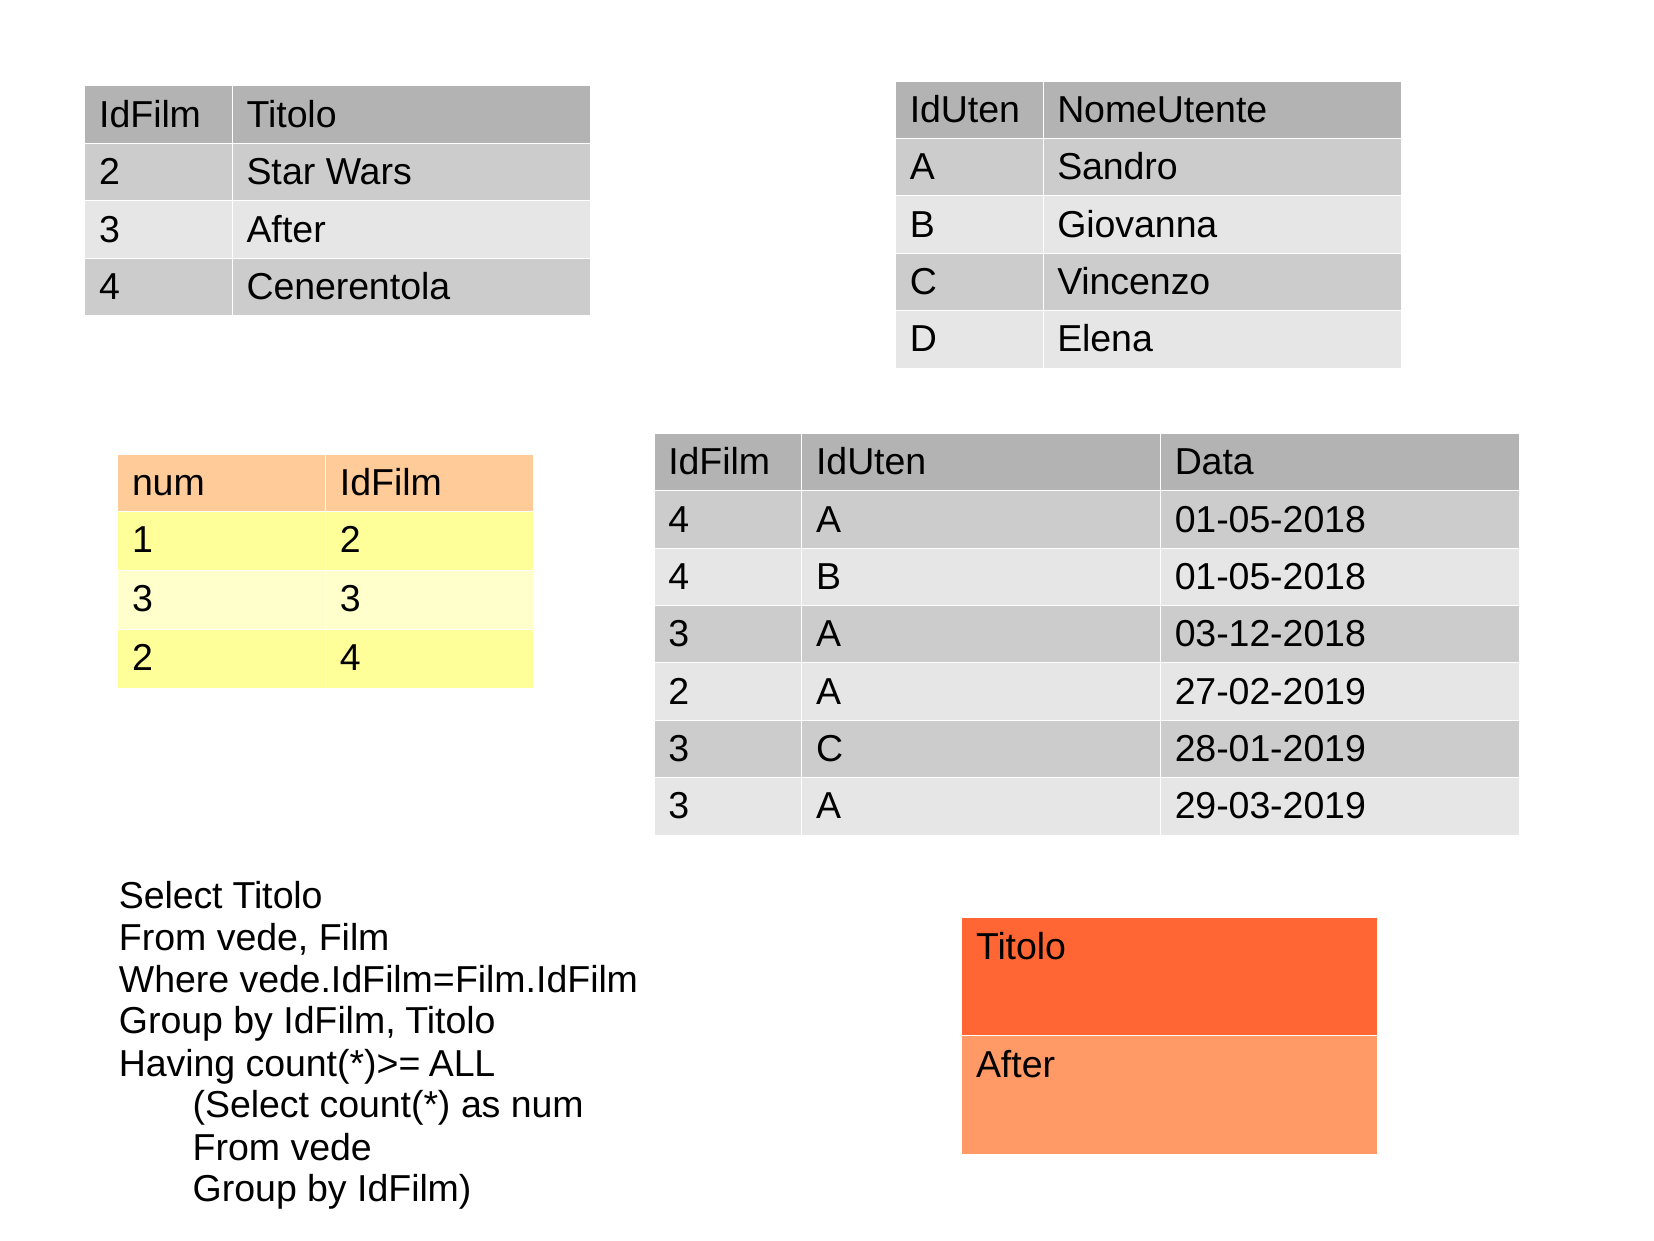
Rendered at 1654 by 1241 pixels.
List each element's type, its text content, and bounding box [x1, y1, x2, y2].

table_header Titolo [962, 918, 1377, 1035]
table_cell 3 [655, 606, 801, 662]
table_cell 2 [326, 512, 533, 570]
table_header num [118, 455, 325, 511]
table_cell 29-03-2019 [1161, 778, 1519, 835]
text_box Select Titolo From vede, Film Where vede.IdFilm=Film.IdFilm Group by IdFilm, Titolo Having count(*)>= ALL (Select count(*) as num From vede Group by IdFilm) [104, 866, 672, 1241]
table_cell 28-01-2019 [1161, 721, 1519, 777]
table_cell A [802, 606, 1160, 662]
table_cell 03-12-2018 [1161, 606, 1519, 662]
table_cell Elena [1044, 311, 1401, 368]
table_cell A [802, 491, 1160, 548]
table_cell B [802, 549, 1160, 605]
table_header IdUten [802, 434, 1160, 490]
table_cell 2 [655, 663, 801, 720]
table_header NomeUtente [1044, 82, 1401, 138]
table_cell 4 [655, 491, 801, 548]
table_cell A [896, 139, 1043, 195]
table_header Titolo [233, 86, 590, 143]
table_cell Cenerentola [233, 259, 590, 315]
table_cell Sandro [1044, 139, 1401, 195]
table_cell A [802, 663, 1160, 720]
table_cell 2 [85, 144, 232, 200]
table_cell 4 [326, 630, 533, 688]
table_cell 3 [118, 571, 325, 629]
table_header Data [1161, 434, 1519, 490]
table_cell 27-02-2019 [1161, 663, 1519, 720]
table_cell 2 [118, 630, 325, 688]
table_header IdUten [896, 82, 1043, 138]
table_cell Vincenzo [1044, 254, 1401, 310]
table_cell C [896, 254, 1043, 310]
table_cell C [802, 721, 1160, 777]
table_cell 3 [85, 201, 232, 258]
table_cell 01-05-2018 [1161, 549, 1519, 605]
table_header IdFilm [326, 455, 533, 511]
table_cell D [896, 311, 1043, 368]
table_cell 3 [655, 778, 801, 835]
table_cell 3 [326, 571, 533, 629]
table_cell B [896, 196, 1043, 253]
table_cell 4 [85, 259, 232, 315]
table_header IdFilm [85, 86, 232, 143]
table_cell 4 [655, 549, 801, 605]
table_header IdFilm [655, 434, 801, 490]
table_cell Star Wars [233, 144, 590, 200]
table_cell A [802, 778, 1160, 835]
table_cell Giovanna [1044, 196, 1401, 253]
table_cell After [233, 201, 590, 258]
table_cell 3 [655, 721, 801, 777]
table_cell 01-05-2018 [1161, 491, 1519, 548]
table_cell After [962, 1036, 1377, 1154]
table_cell 1 [118, 512, 325, 570]
